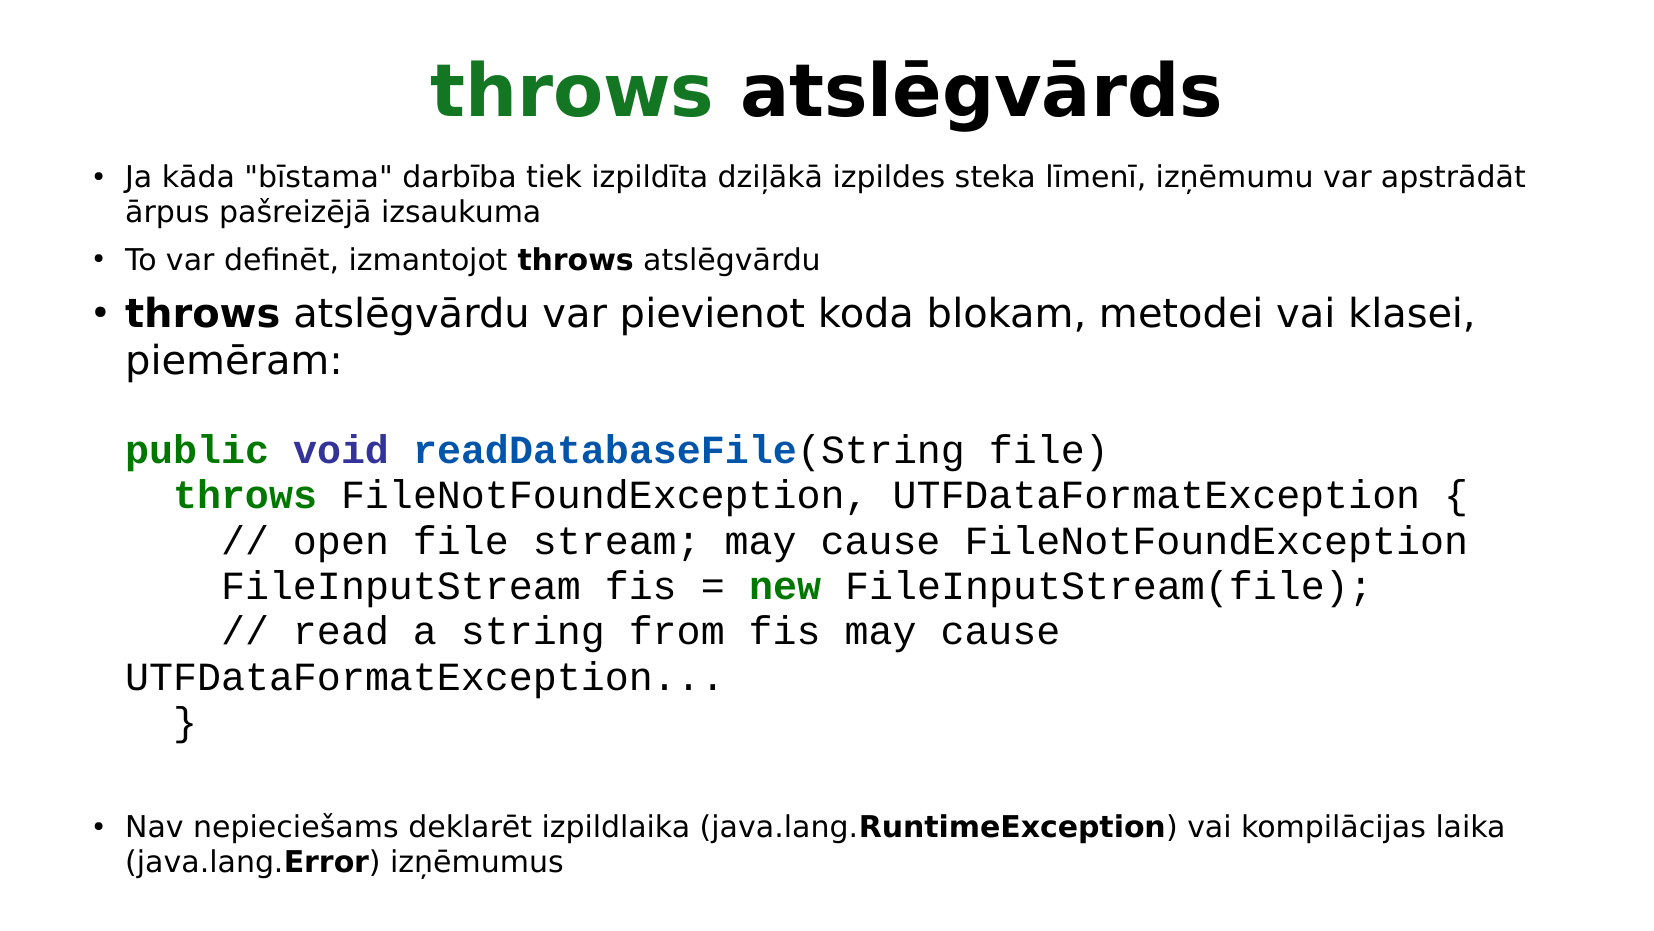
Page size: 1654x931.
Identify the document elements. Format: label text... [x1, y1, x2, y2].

list Ja kāda "bīstama" darbība tiek izpildīta dziļākā izpildes steka līmenī, izņēmumu var apstrādāt ārpus pašreizējā izsaukuma To var definēt, izmantojot throws atslēgvārdu throws atslēgvārdu var pievienot koda blokam, metodei vai klasei, piemēram: public void readDatabaseFile(String file) throws FileNotFoundException, UTFDataFormatException { // open file stream; may cause FileNotFoundException FileInputStream fis = new FileInputStream(file); // read a string from fis may cause UTFDataFormatException... } Nav nepieciešams deklarēt izpildlaika (java.lang.RuntimeException) vai kompilācijas laika (java.lang.Error) izņēmumus [82, 159, 1538, 895]
title throws atslēgvārds [82, 37, 1571, 147]
